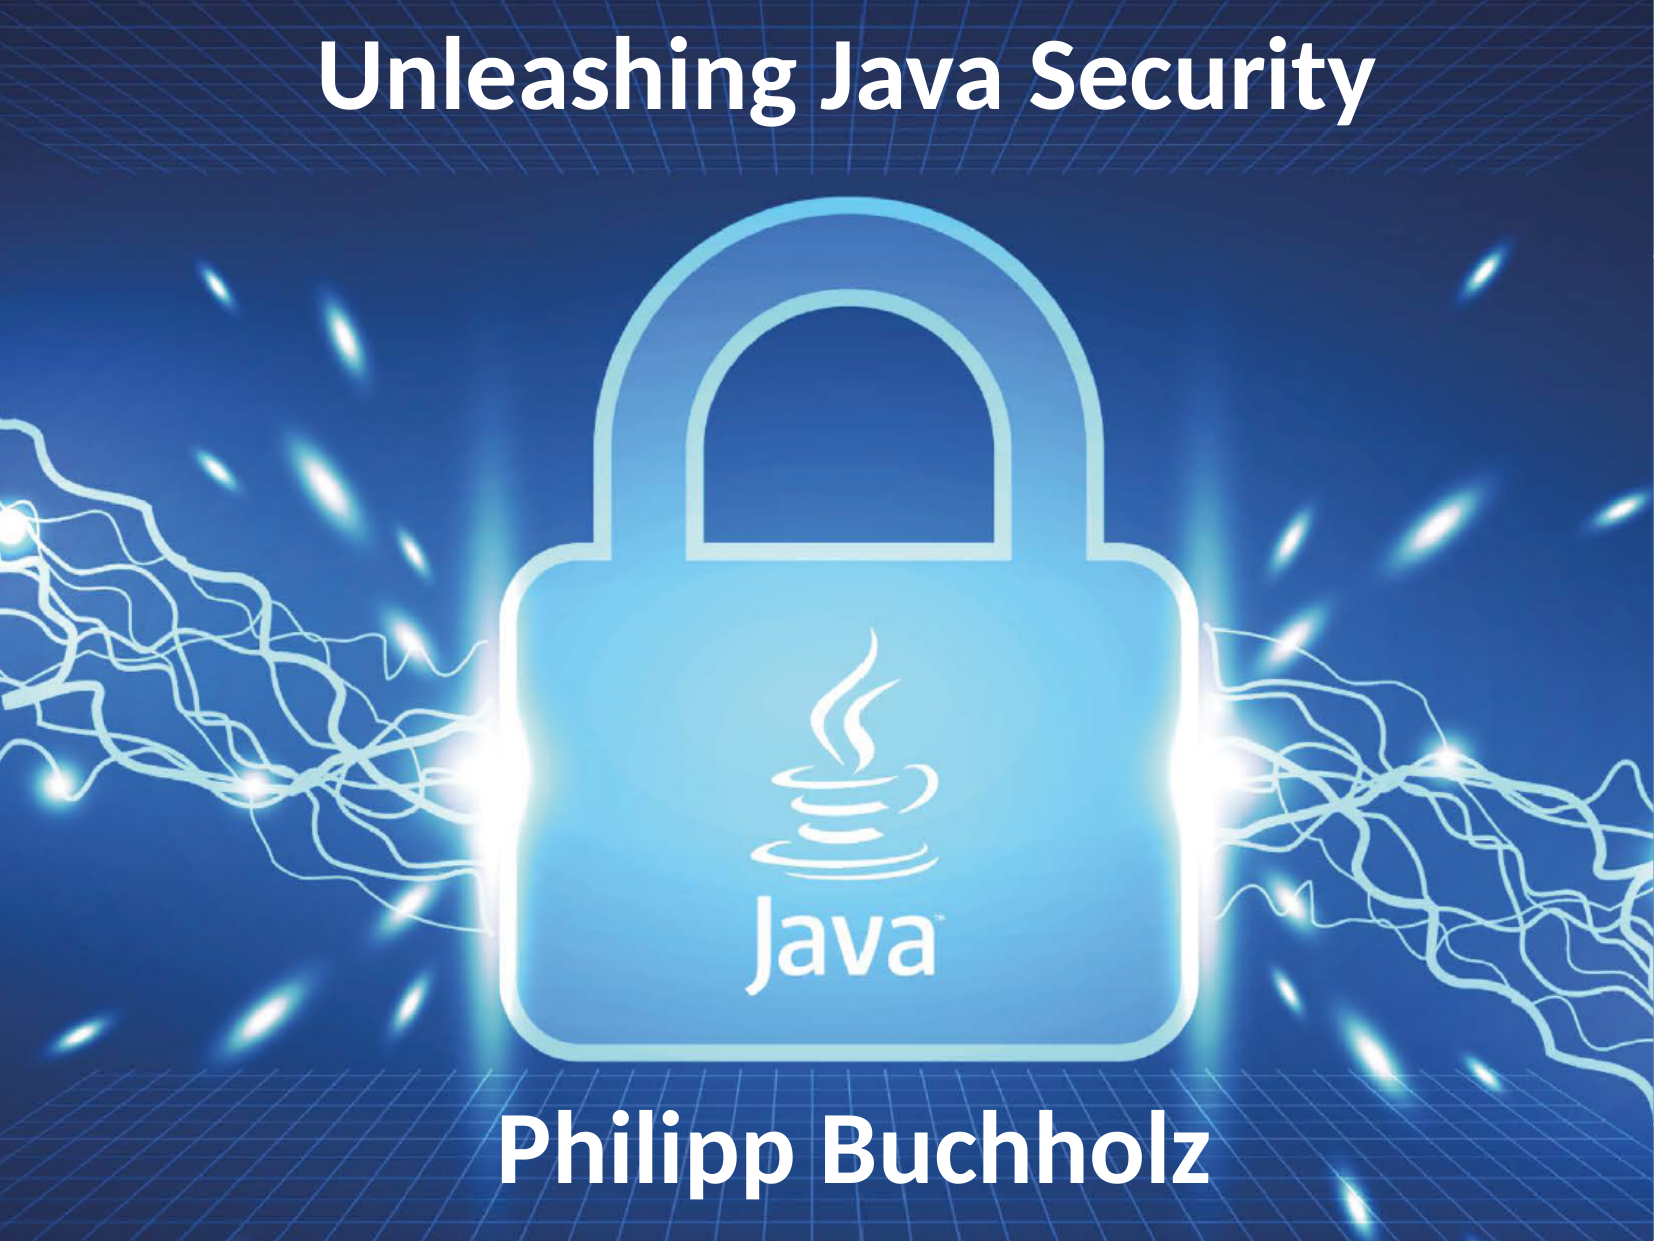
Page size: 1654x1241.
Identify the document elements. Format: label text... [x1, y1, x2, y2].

picture [0, 0, 1654, 1241]
text_box Philipp Buchholz [481, 1098, 1229, 1241]
text_box Unleashing Java Security [301, 23, 1394, 166]
